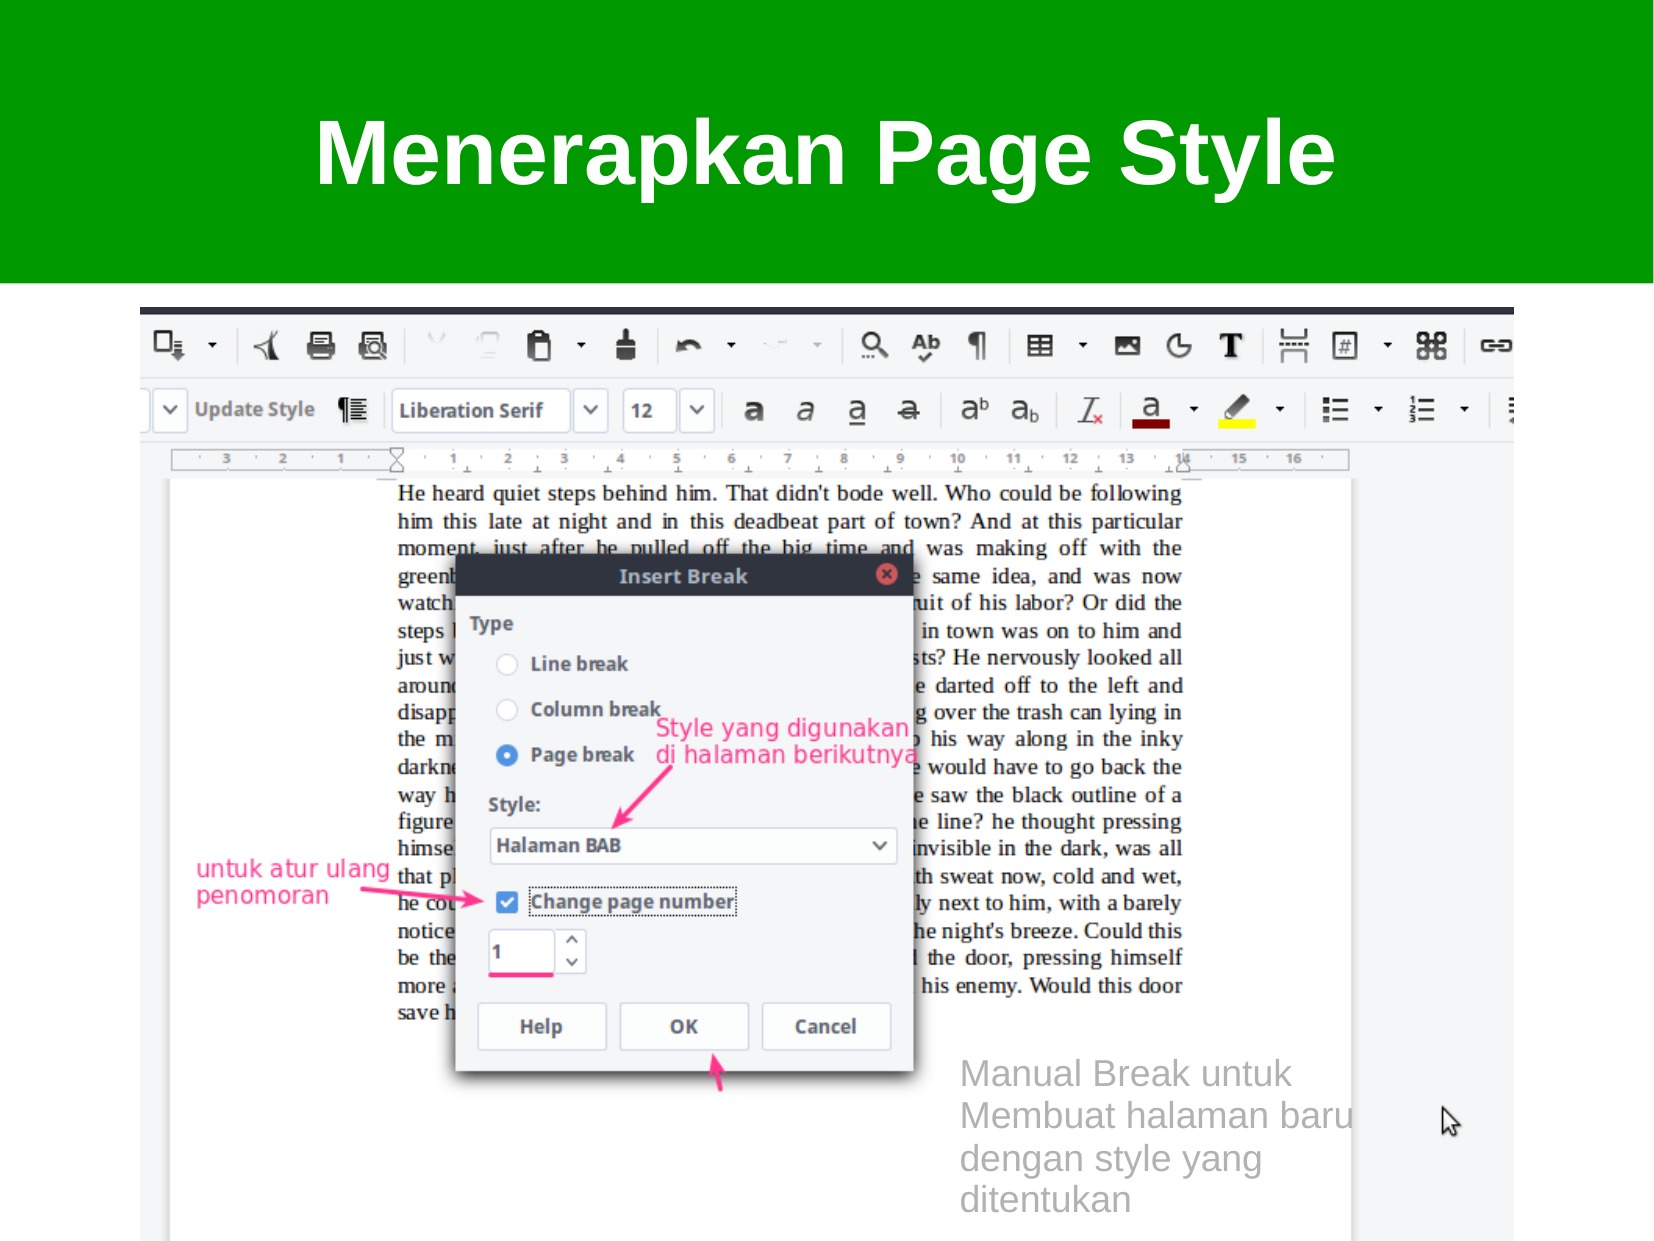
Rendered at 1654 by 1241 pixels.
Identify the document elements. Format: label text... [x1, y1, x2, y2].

text_box Manual Break untuk Membuat halaman baru dengan style yang ditentukan [944, 1045, 1371, 1229]
title Menerapkan Page Style [82, 49, 1571, 257]
picture [140, 307, 1514, 1241]
text_box [0, 0, 1654, 284]
